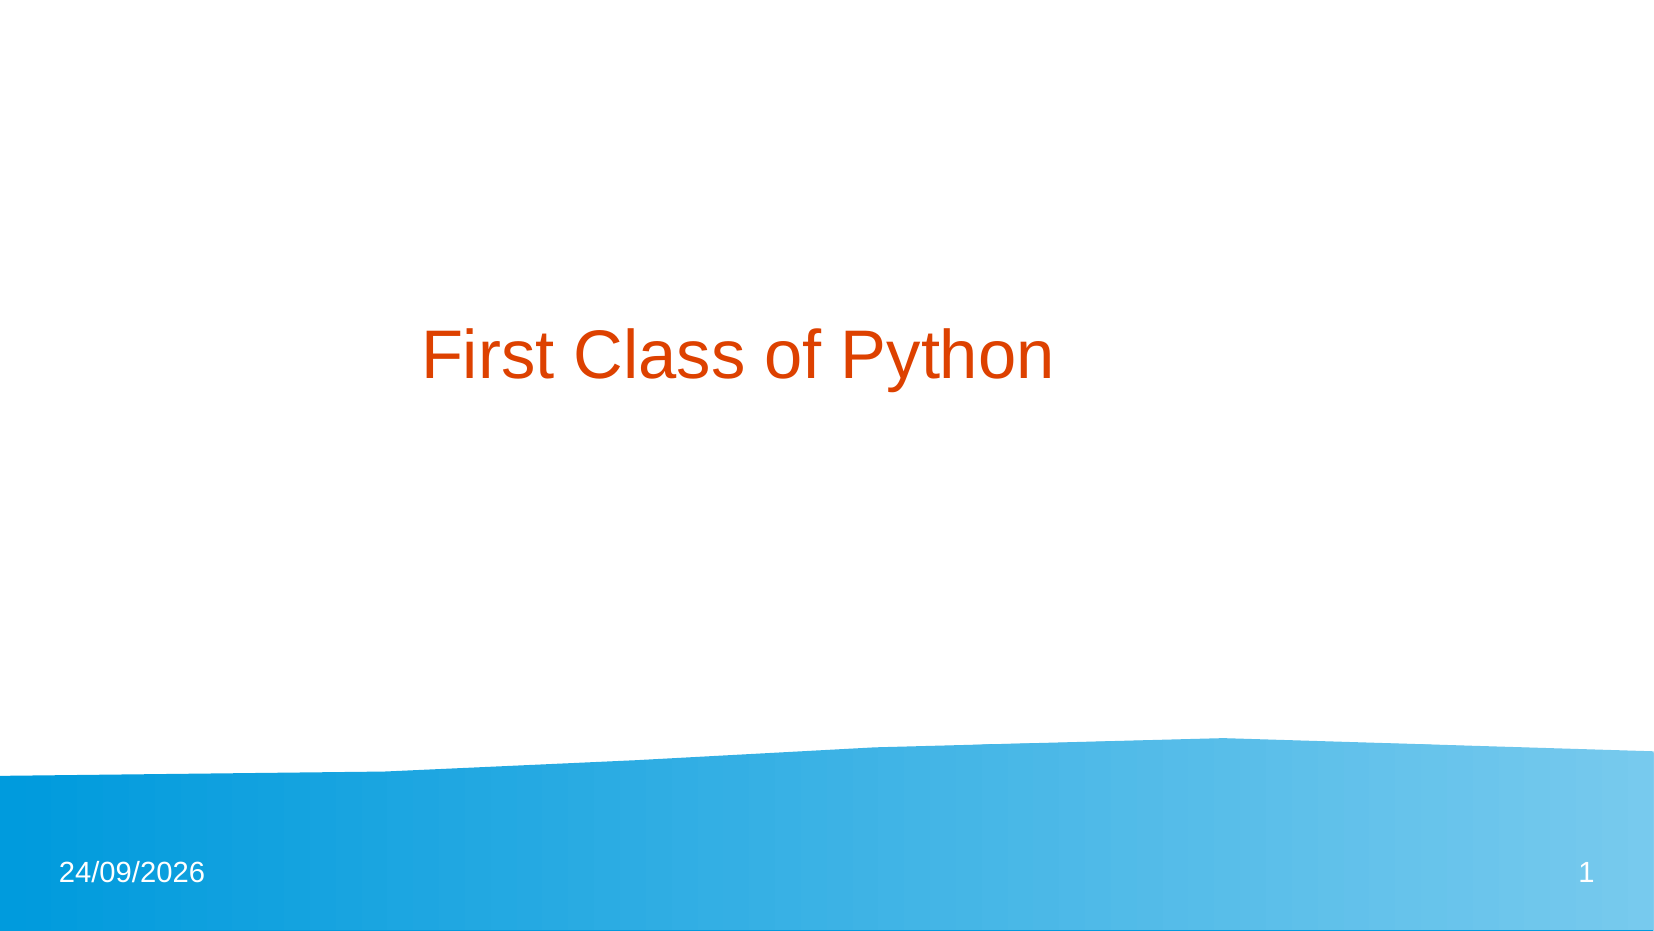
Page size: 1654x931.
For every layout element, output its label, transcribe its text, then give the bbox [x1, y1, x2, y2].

title First Class of Python [0, 265, 1477, 443]
